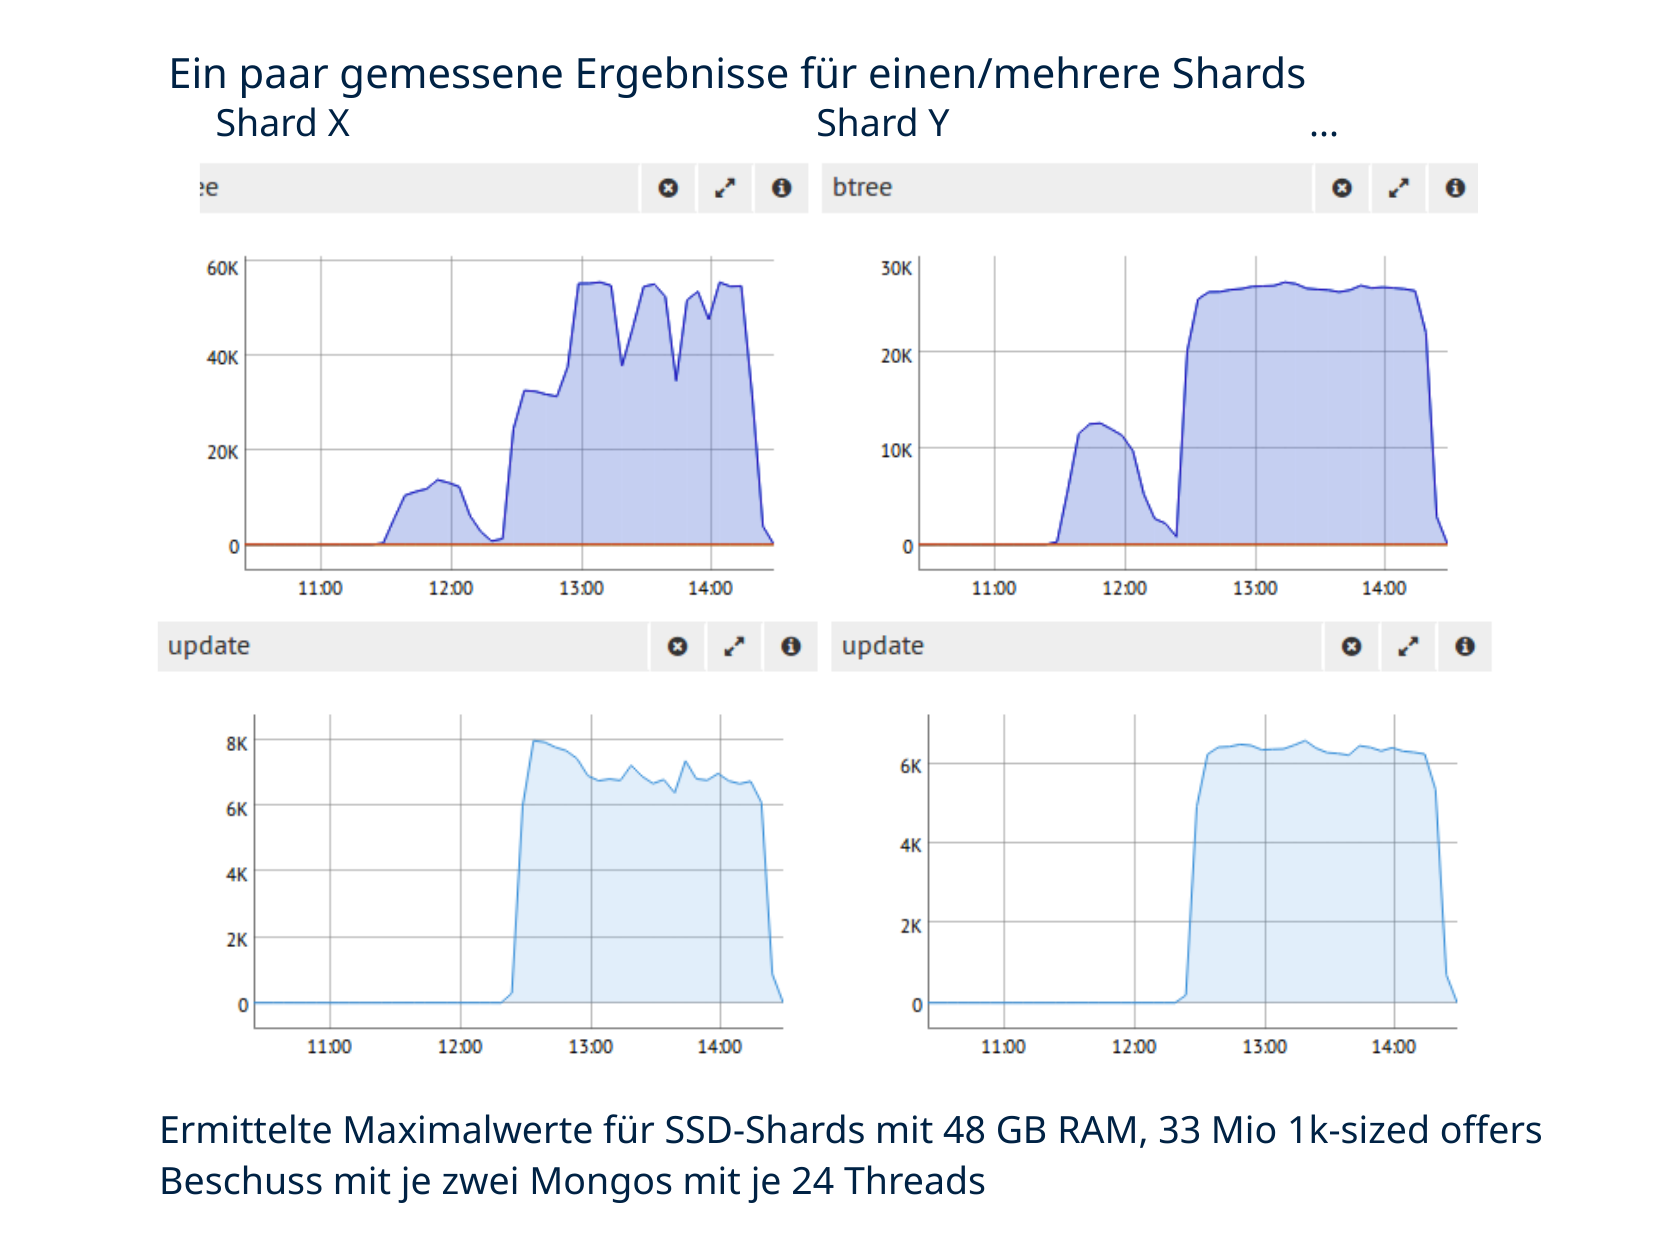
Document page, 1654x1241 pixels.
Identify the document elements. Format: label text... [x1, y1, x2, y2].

text_box Shard X Shard Y ... [200, 89, 1522, 163]
picture [157, 620, 1521, 1056]
picture [199, 152, 1478, 600]
text_box Ermittelte Maximalwerte für SSD-Shards mit 48 GB RAM, 33 Mio 1k-sized offers Beschuss mit je zwei Mongos mit je 24 Threads [144, 1096, 1484, 1202]
text_box Ein paar gemessene Ergebnisse für einen/mehrere Shards [153, 36, 1276, 110]
